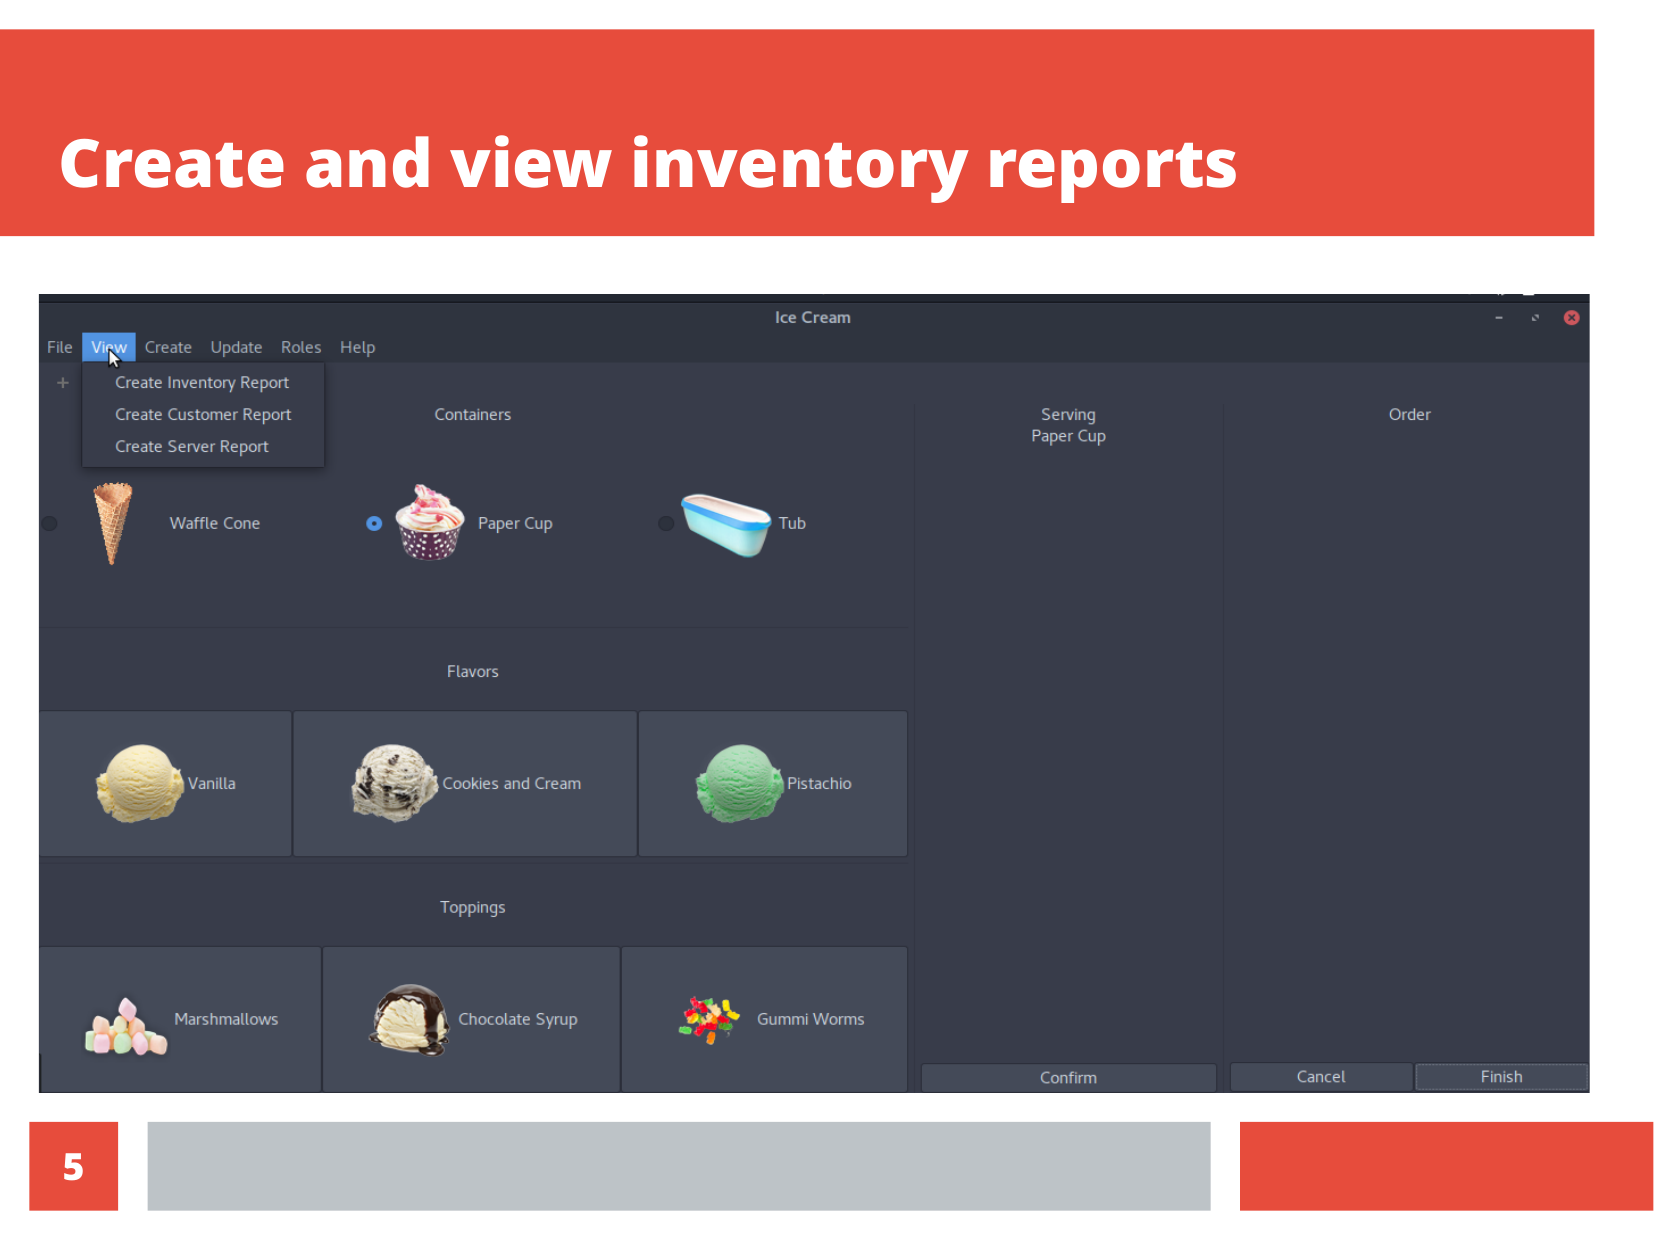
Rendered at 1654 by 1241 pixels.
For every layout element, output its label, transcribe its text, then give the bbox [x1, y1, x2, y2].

title Create and view inventory reports [58, 58, 1595, 207]
picture [38, 294, 1590, 1093]
